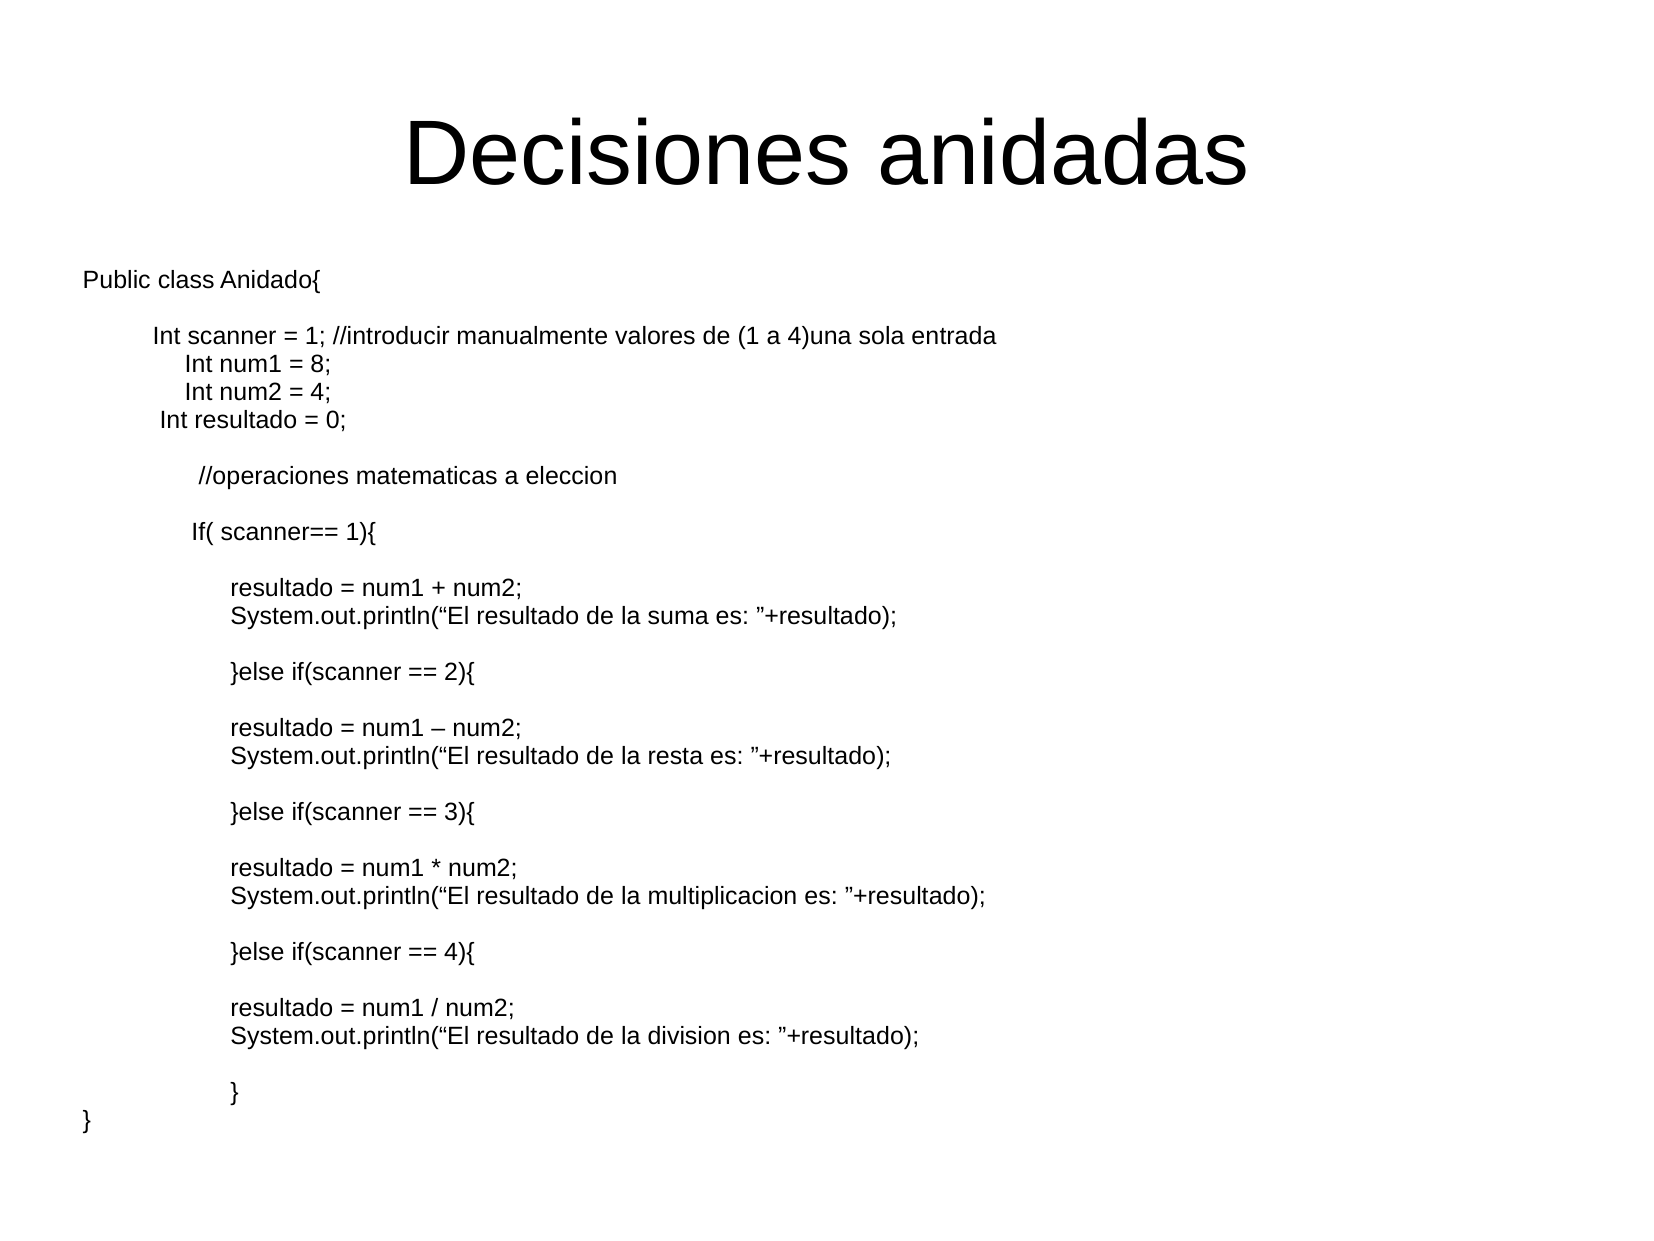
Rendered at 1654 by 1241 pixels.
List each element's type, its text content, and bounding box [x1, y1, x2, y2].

title Decisiones anidadas [82, 49, 1571, 257]
subtitle Public class Anidado{ Int scanner = 1; //introducir manualmente valores de (1 a 4)una sola entrada Int num1 = 8; Int num2 = 4; Int resultado = 0; //operaciones matematicas a eleccion If( scanner== 1){ resultado = num1 + num2; System.out.println(“El resultado de la suma es: ”+resultado); }else if(scanner == 2){ resultado = num1 – num2; System.out.println(“El resultado de la resta es: ”+resultado); }else if(scanner == 3){ resultado = num1 * num2; System.out.println(“El resultado de la multiplicacion es: ”+resultado); }else if(scanner == 4){ resultado = num1 / num2; System.out.println(“El resultado de la division es: ”+resultado); } } [82, 265, 1571, 1134]
